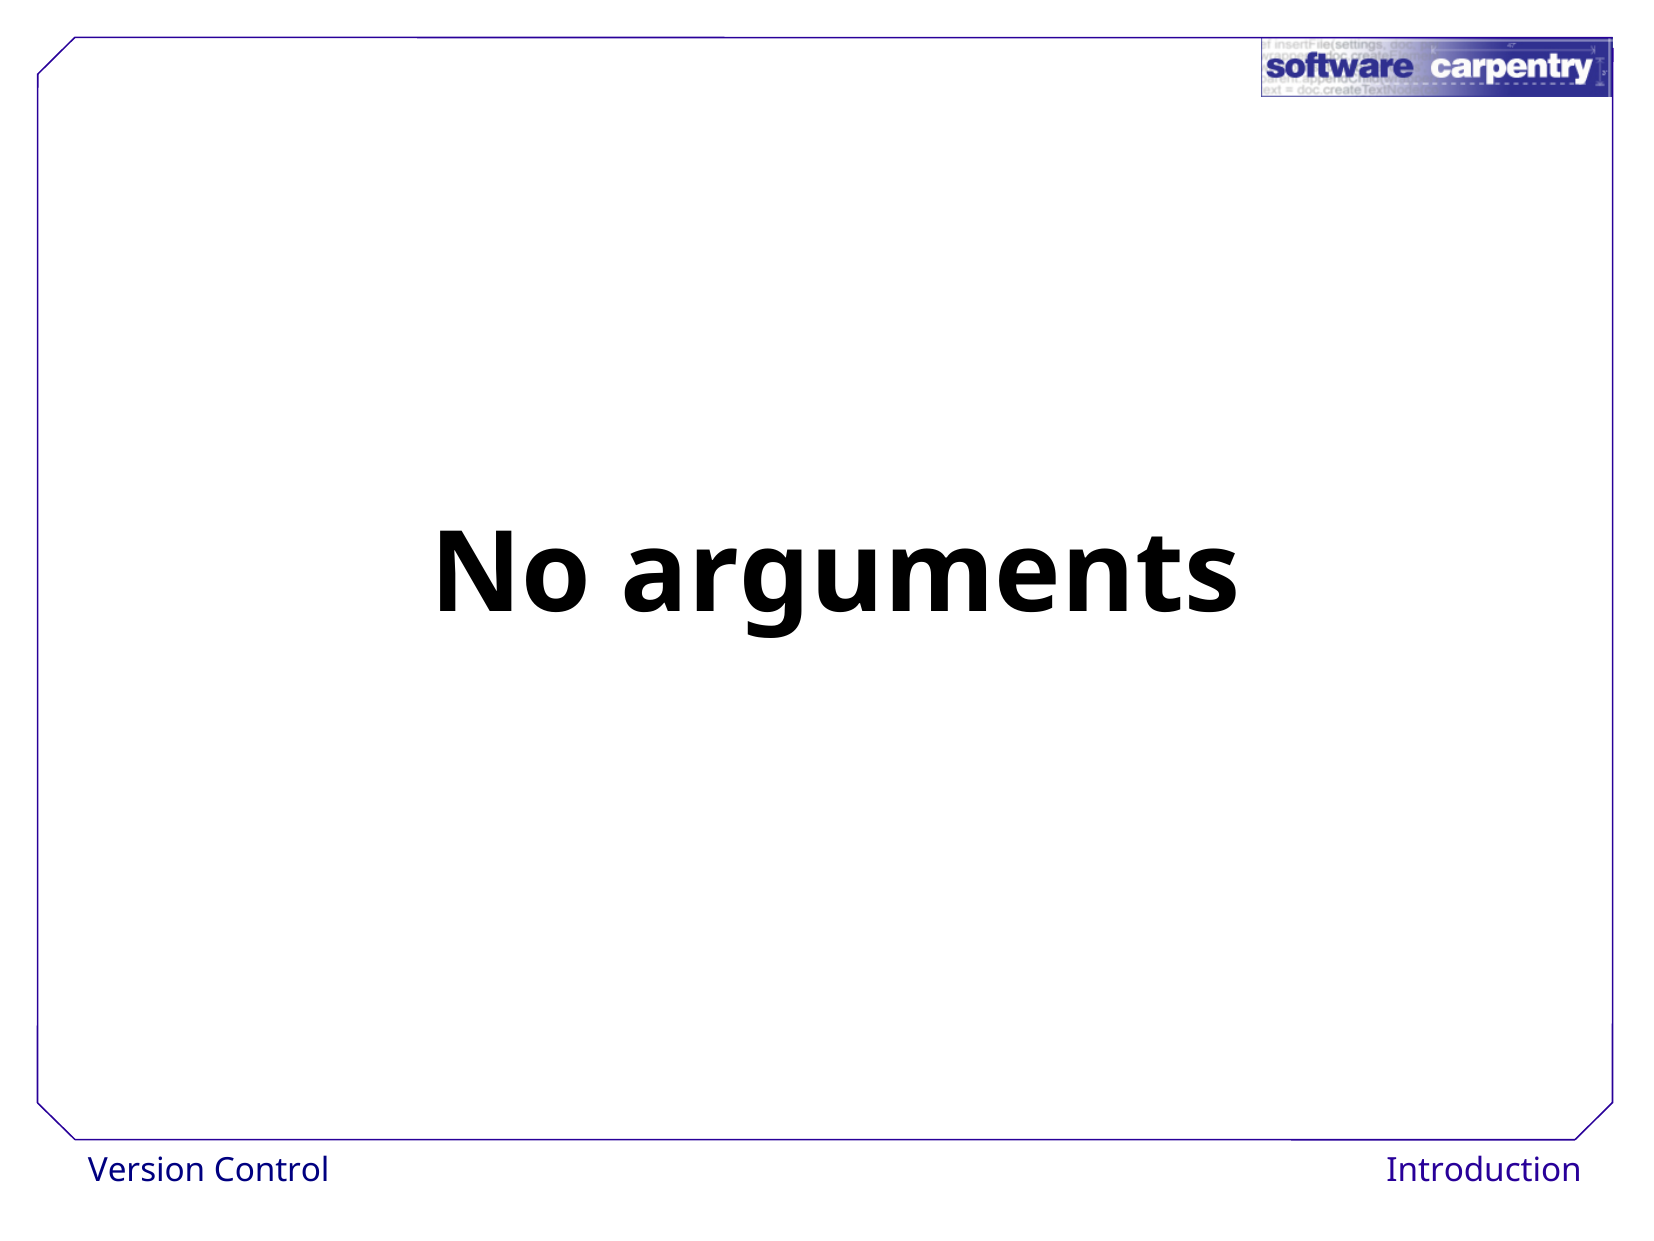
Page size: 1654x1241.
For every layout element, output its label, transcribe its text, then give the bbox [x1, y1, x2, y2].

text_box No arguments [415, 503, 1256, 645]
picture [1261, 39, 1613, 97]
